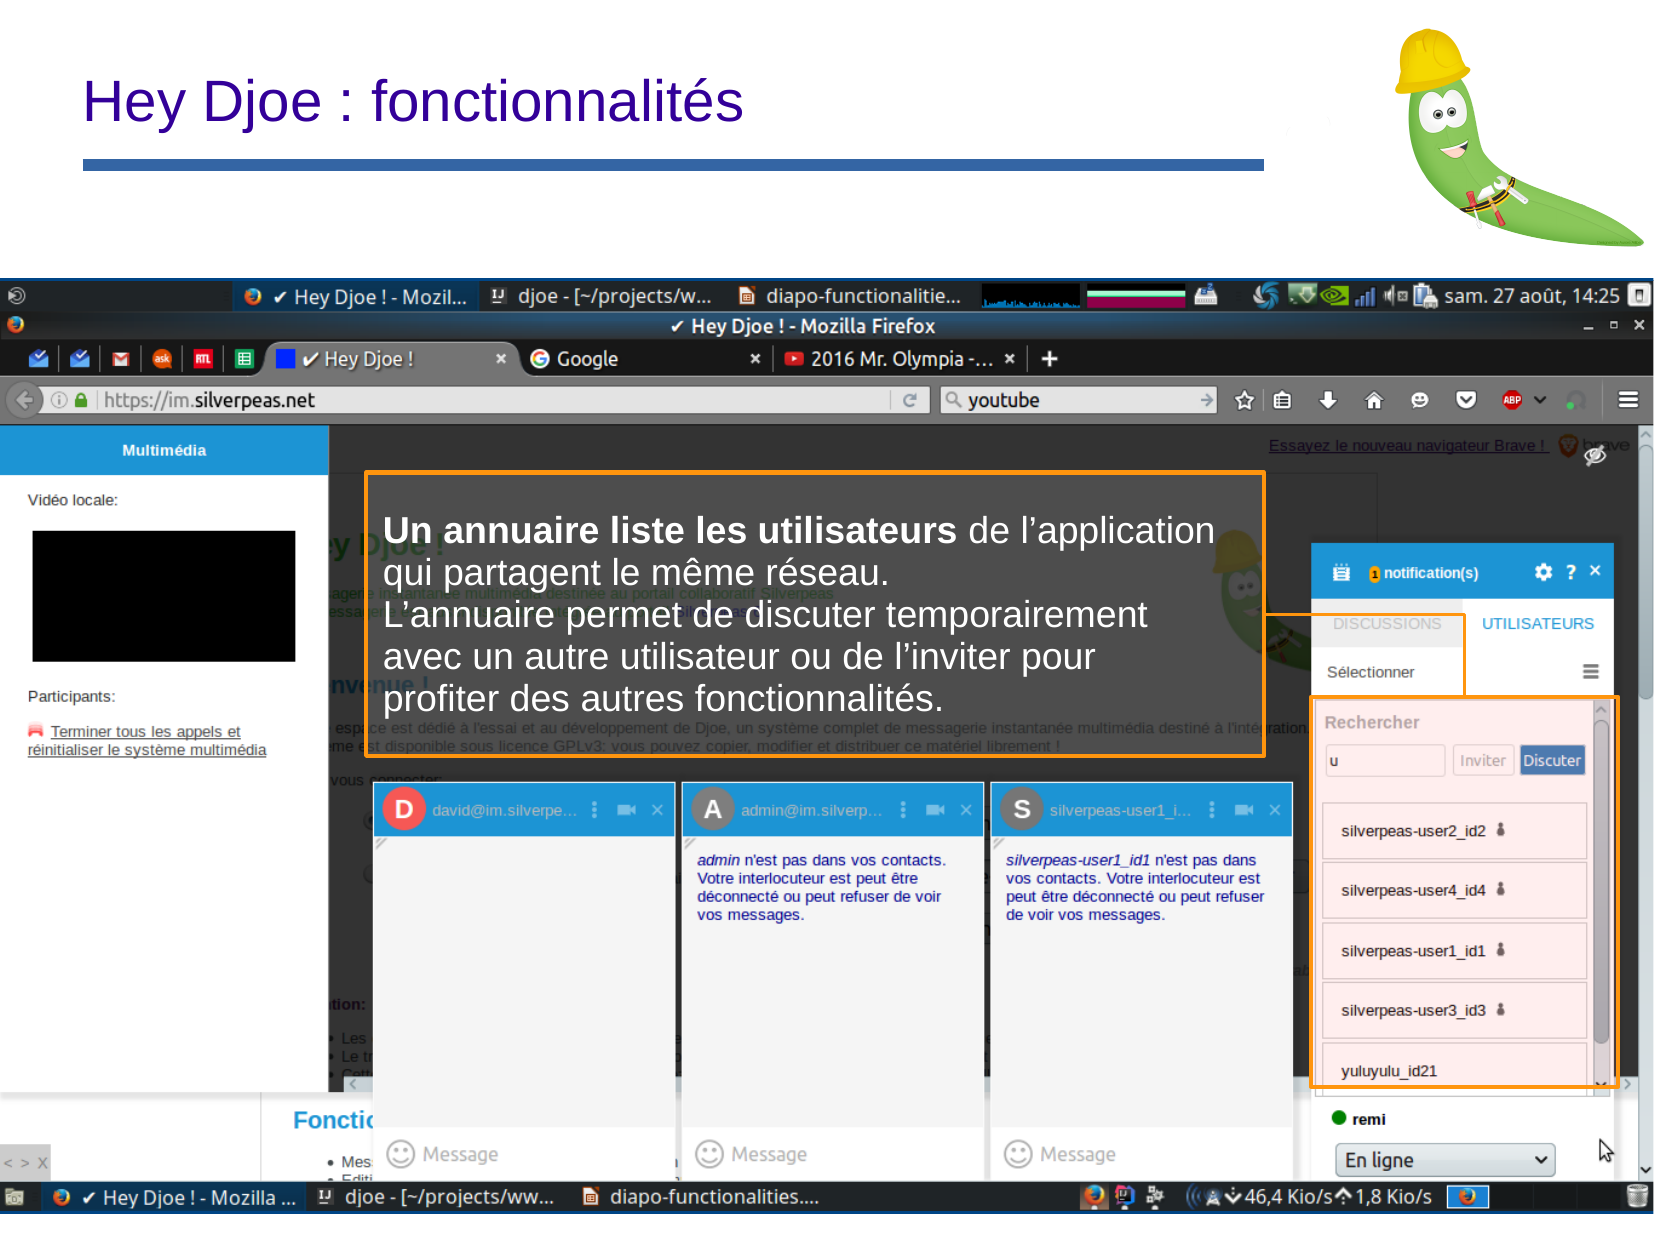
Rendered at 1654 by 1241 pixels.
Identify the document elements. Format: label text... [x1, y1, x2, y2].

text_box Un annuaire liste les utilisateurs de l’application qui partagent le même réseau. L’annuaire permet de discuter temporairement avec un autre utilisateur ou de l’inviter pour profiter des autres fonctionnalités. [366, 472, 1264, 756]
title Hey Djoe : fonctionnalités [82, 49, 1264, 154]
text_box [1311, 696, 1619, 1087]
picture [0, 281, 1654, 1211]
picture [1286, 23, 1647, 248]
